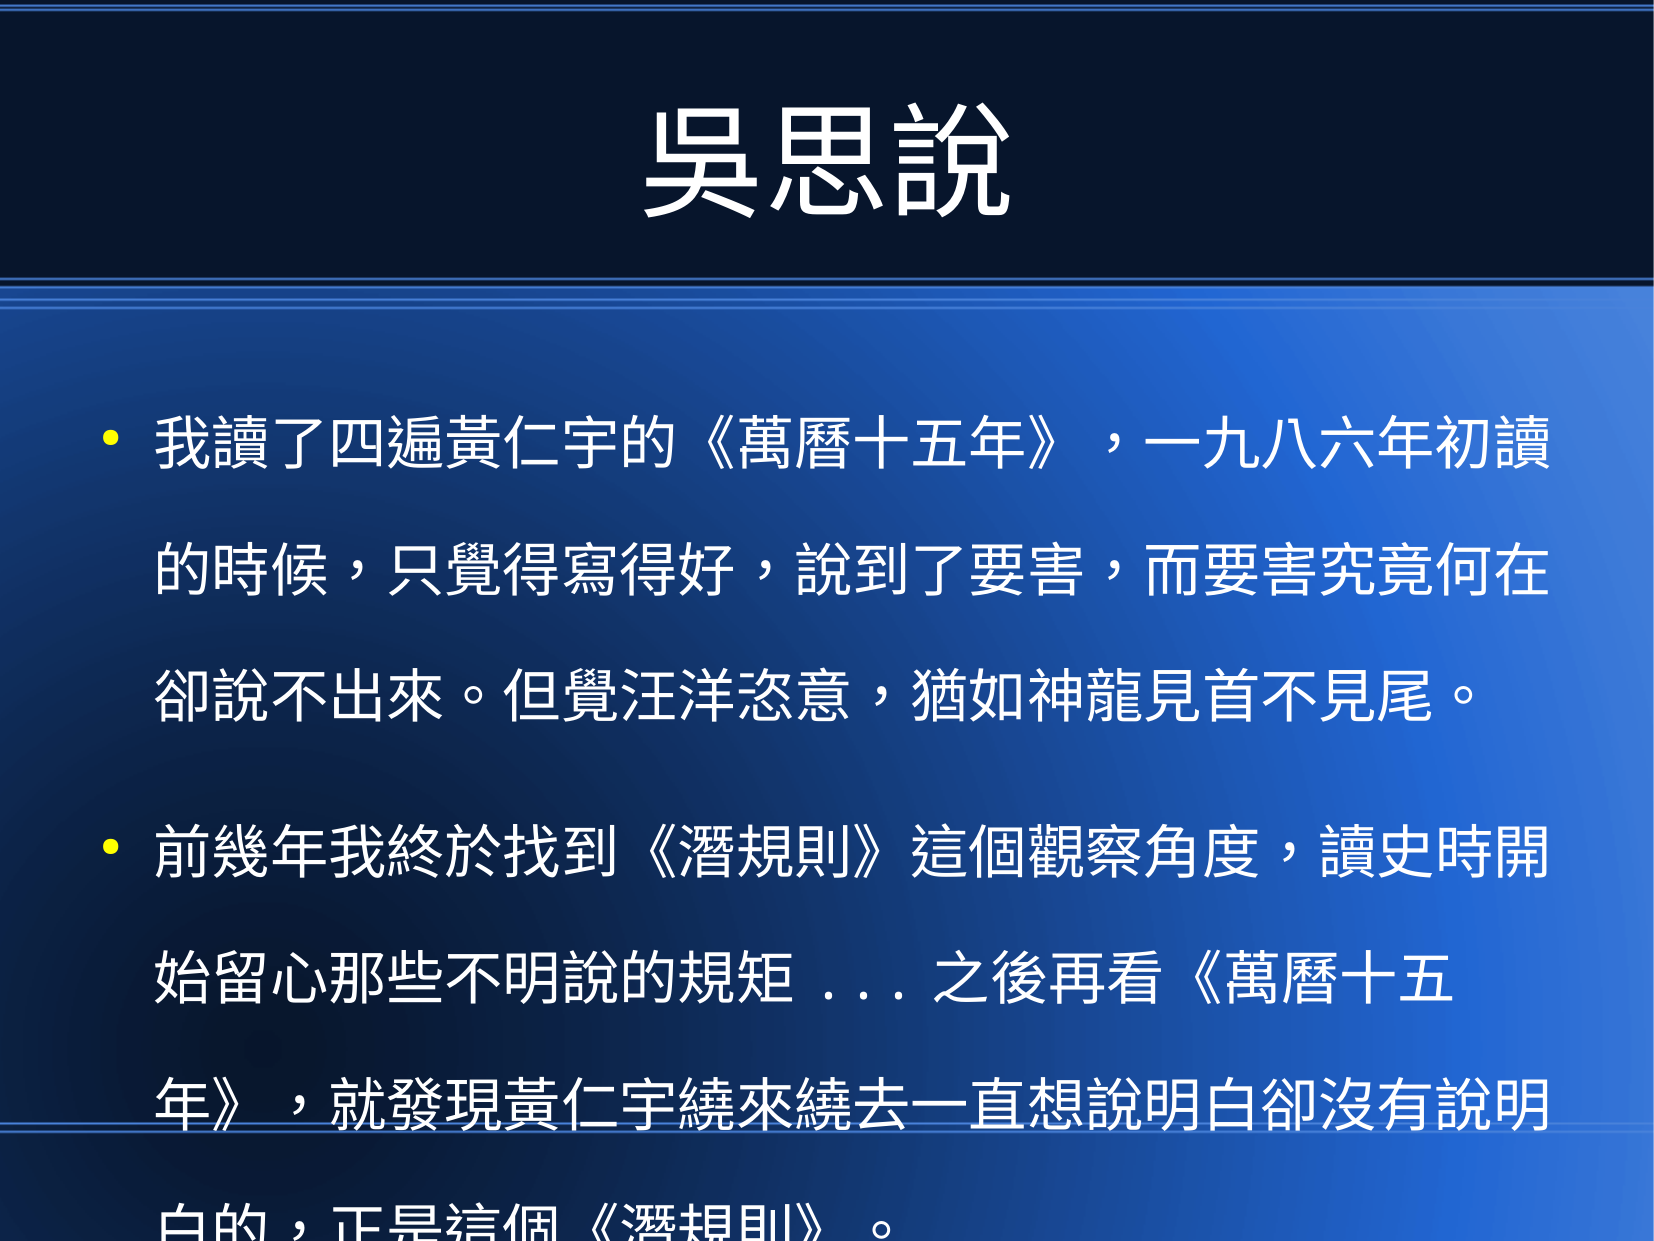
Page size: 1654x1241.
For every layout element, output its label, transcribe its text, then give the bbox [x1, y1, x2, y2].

picture [0, 0, 1654, 1241]
title 吳思說 [82, 49, 1571, 257]
list 我讀了四遍黃仁宇的《萬曆十五年》，一九八六年初讀的時候，只覺得寫得好，說到了要害，而要害究竟何在卻說不出來。但覺汪洋恣意，猶如神龍見首不見尾。 前幾年我終於找到《潛規則》這個觀察角度，讀史時開始留心那些不明說的規矩...之後再看《萬曆十五年》，就發現黃仁宇繞來繞去一直想說明白卻沒有說明白的，正是這個《潛規則》。 [82, 355, 1571, 1241]
